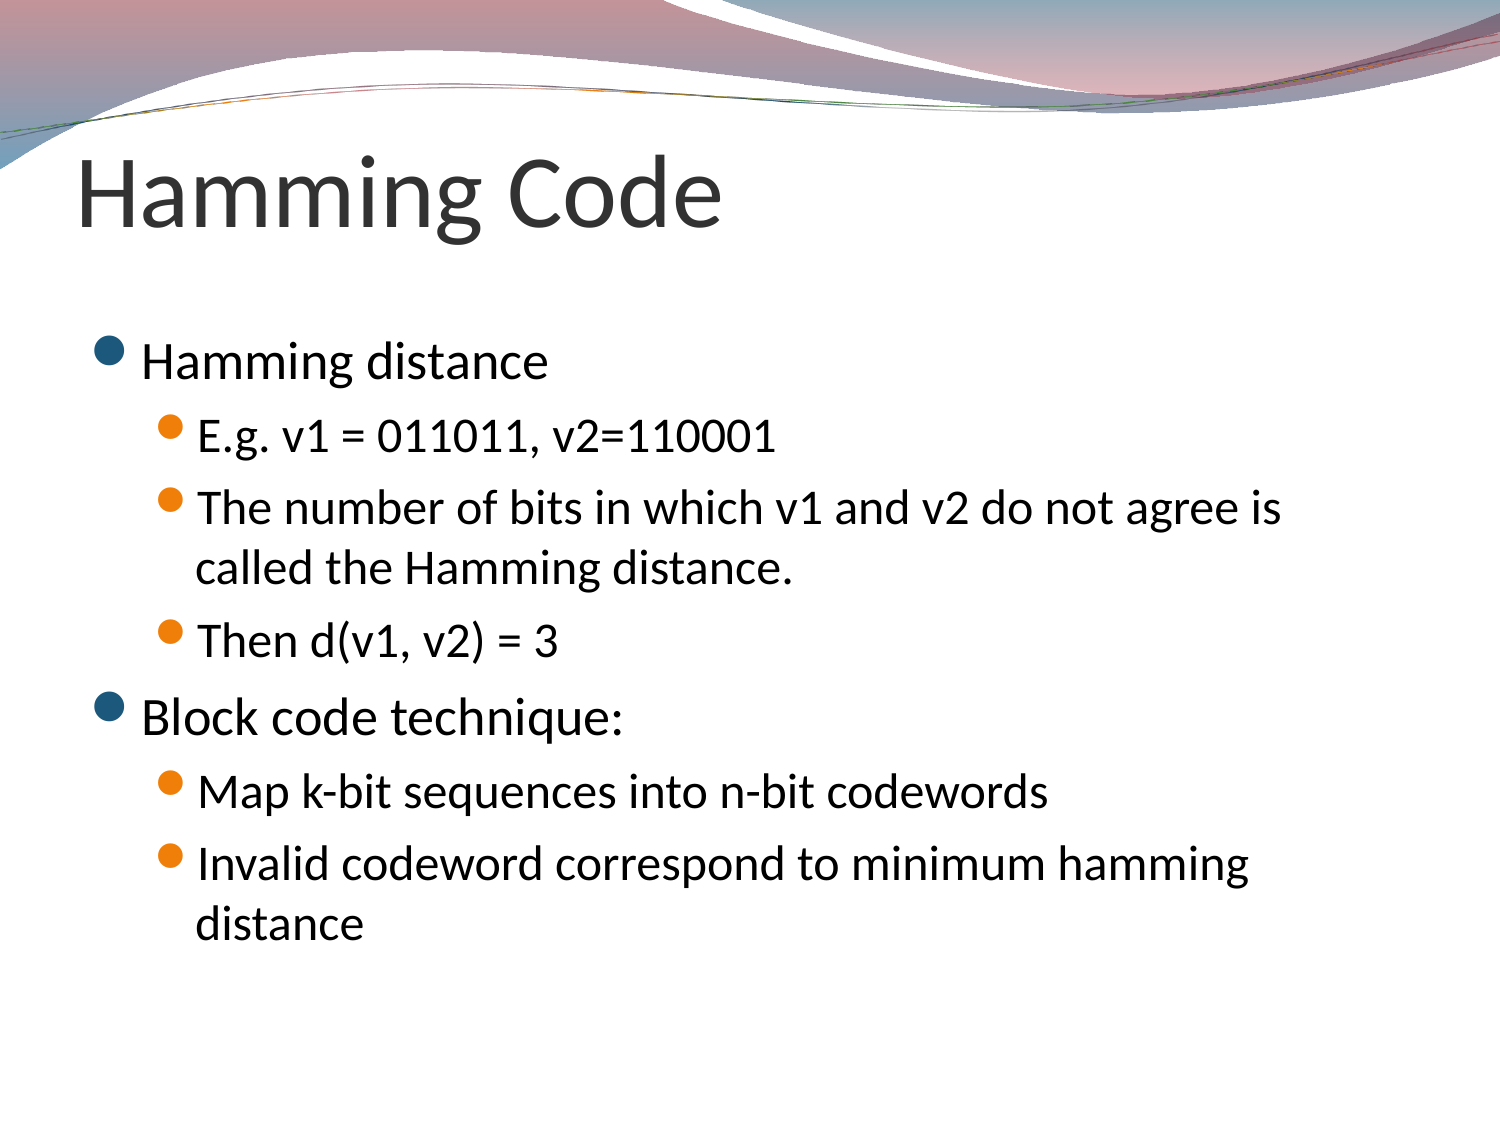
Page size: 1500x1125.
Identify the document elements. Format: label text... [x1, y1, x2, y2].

list Hamming distance E.g. v1 = 011011, v2=110001 The number of bits in which v1 and v2 do not agree is called the Hamming distance. Then d(v1, v2) = 3 Block code technique: Map k-bit sequences into n-bit codewords Invalid codeword correspond to minimum hamming distance [75, 317, 1426, 1038]
picture [0, 33, 1500, 140]
title Hamming Code [75, 115, 1426, 304]
